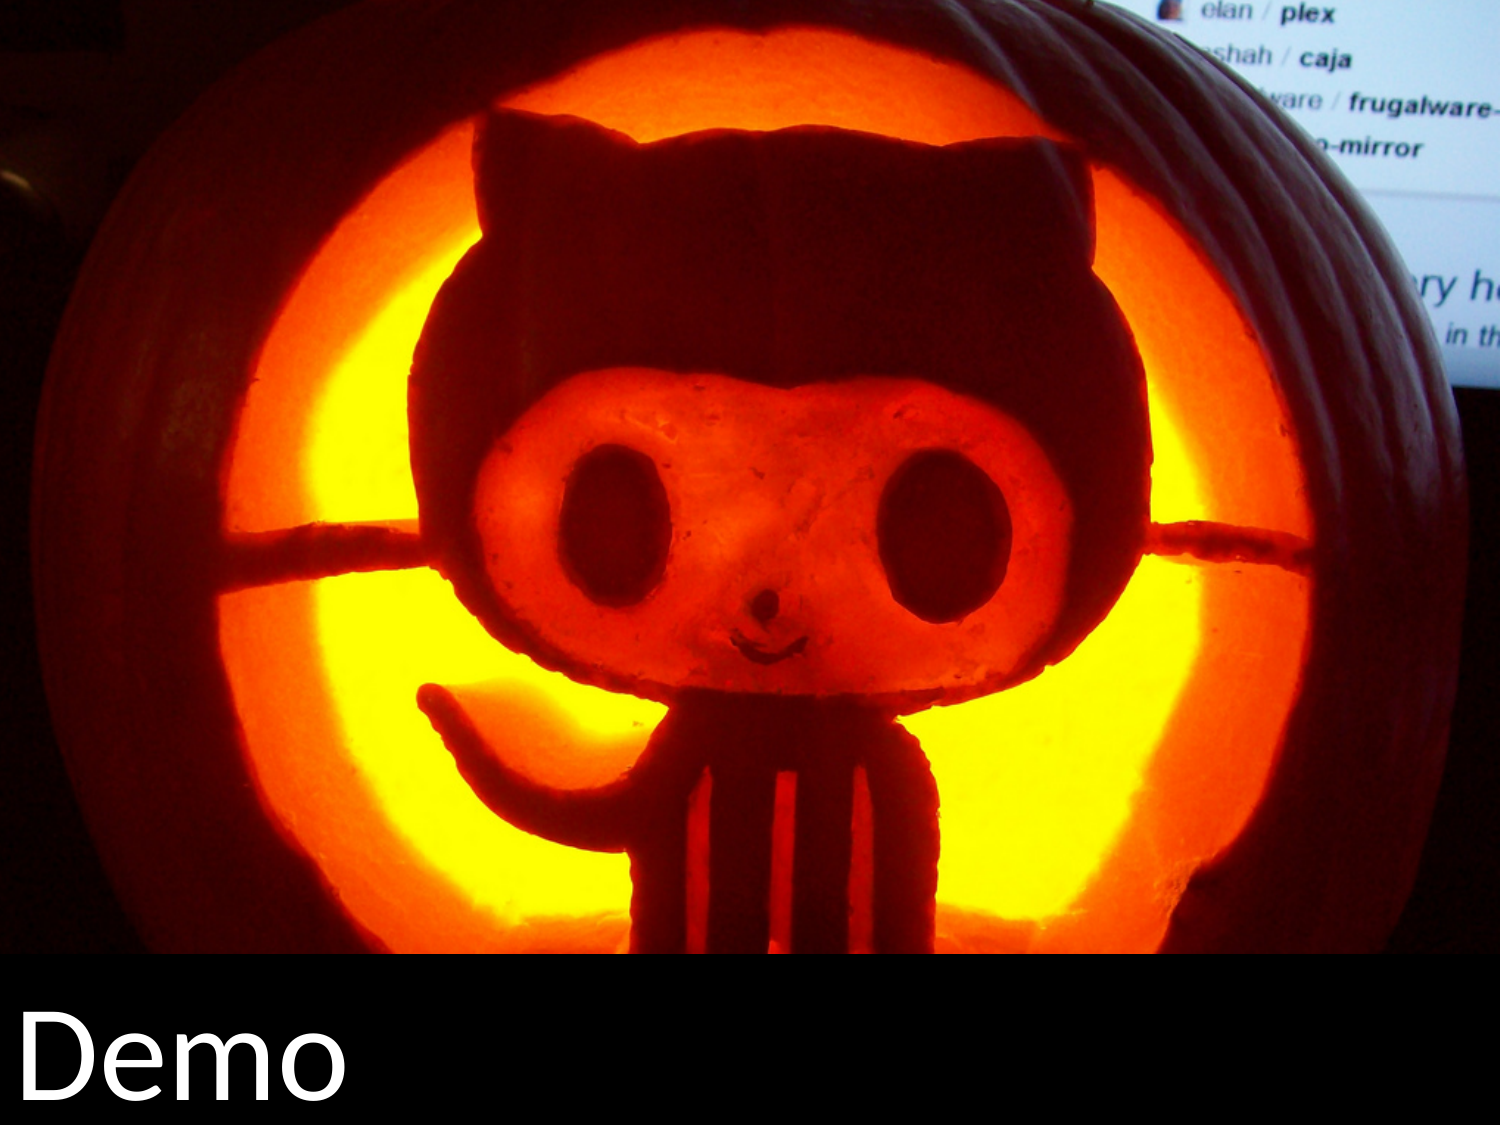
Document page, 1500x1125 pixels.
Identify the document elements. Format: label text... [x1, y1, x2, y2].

text_box Demo [0, 955, 1500, 1125]
picture [0, 0, 1500, 955]
